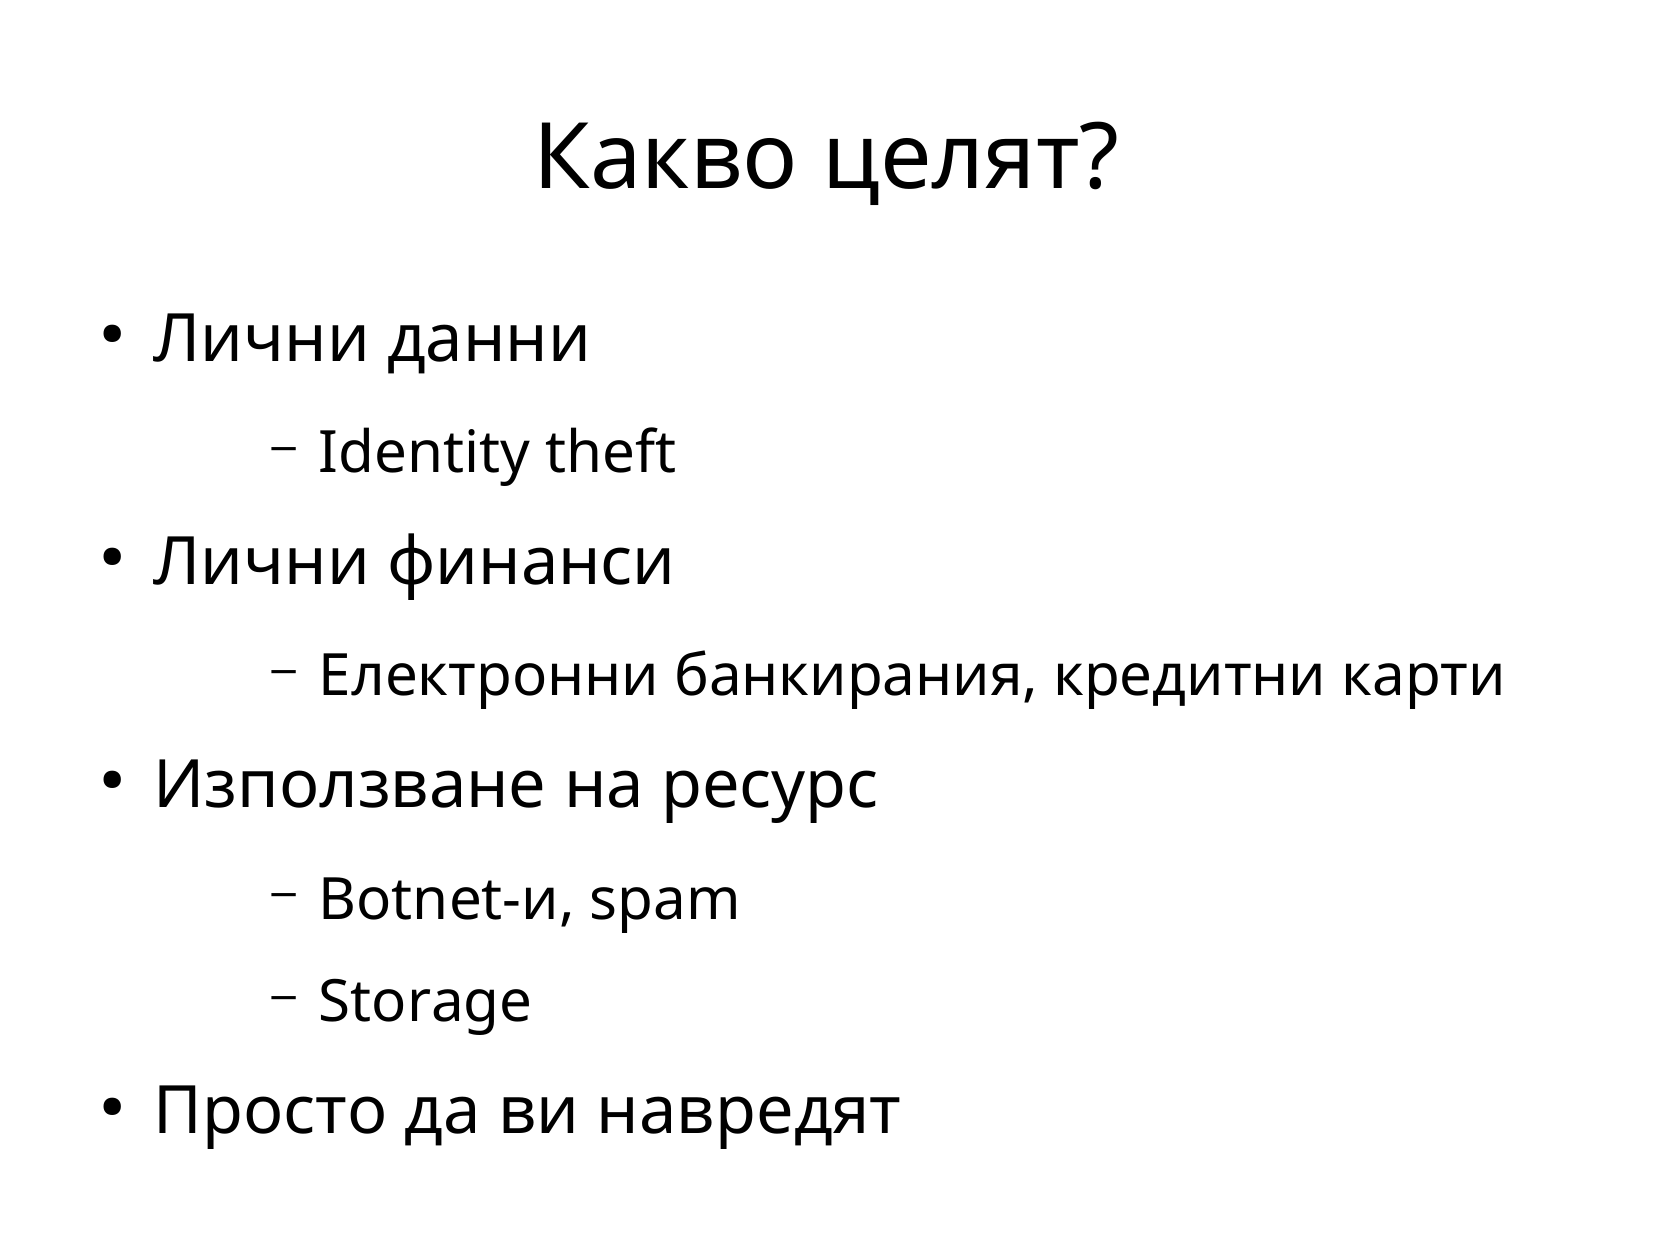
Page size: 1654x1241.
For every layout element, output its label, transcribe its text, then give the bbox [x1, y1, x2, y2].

title Какво целят? [82, 56, 1571, 250]
list Лични данни Identity theft Лични финанси Електронни банкирания, кредитни карти Използване на ресурс Botnet-и, spam Storage Просто да ви навредят [82, 290, 1571, 1094]
